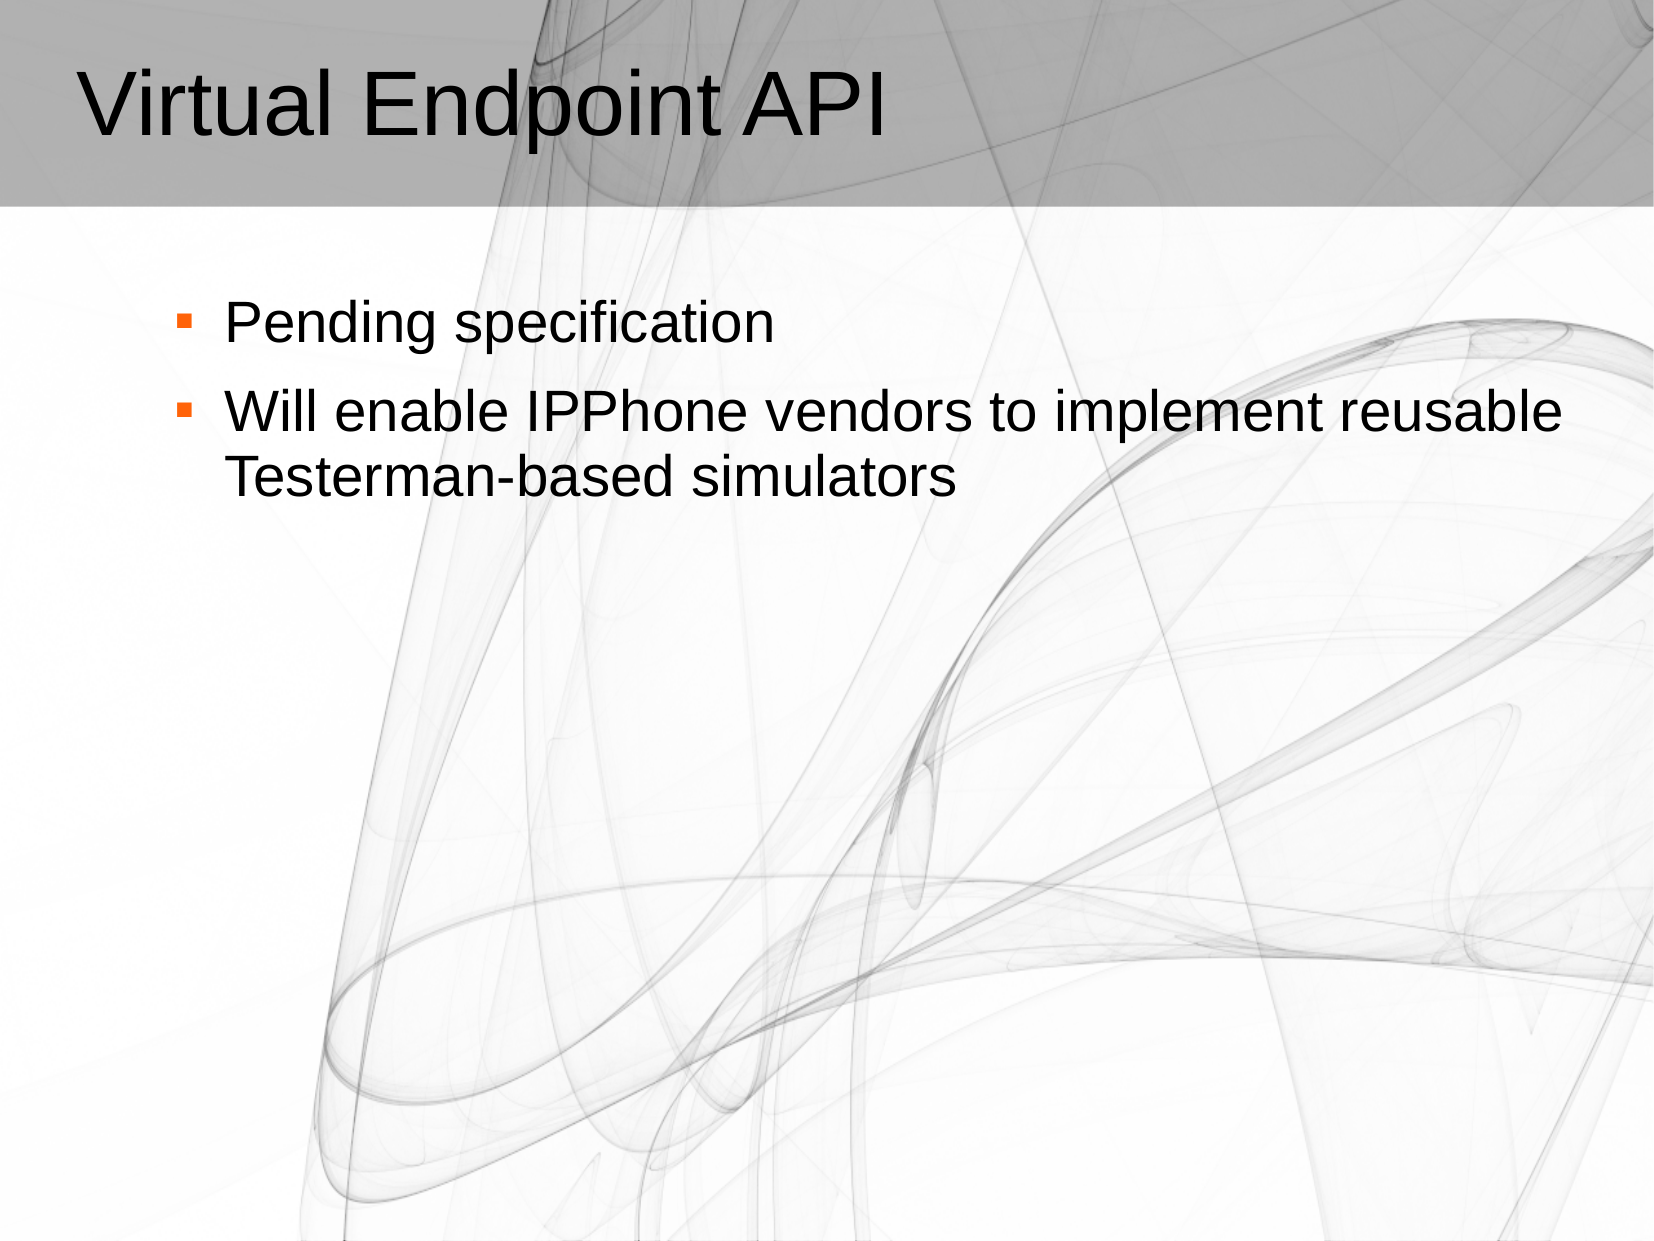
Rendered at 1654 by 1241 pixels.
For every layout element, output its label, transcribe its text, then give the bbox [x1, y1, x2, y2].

list Pending specification Will enable IPPhone vendors to implement reusable Testerman-based simulators [82, 290, 1571, 1094]
title Virtual Endpoint API [76, 7, 1565, 200]
